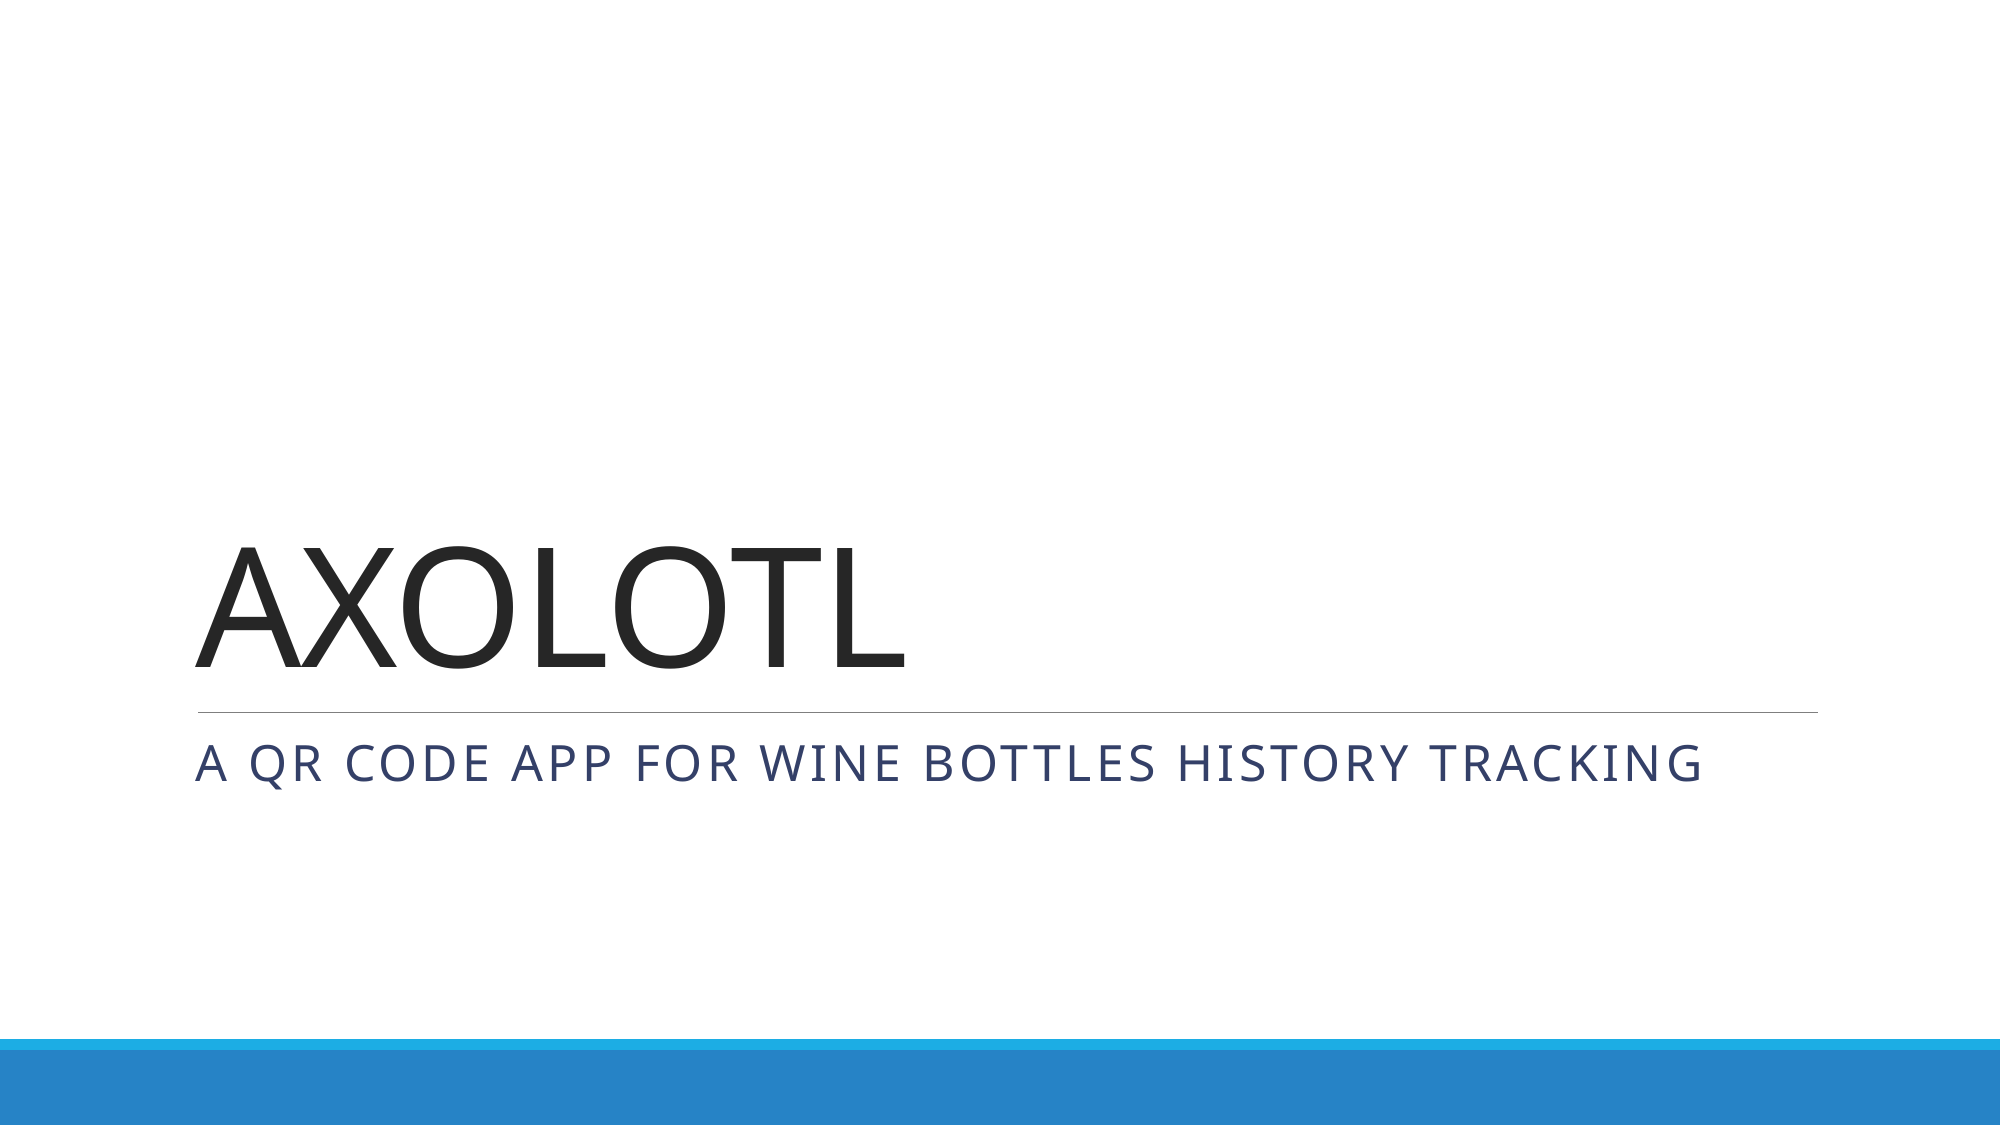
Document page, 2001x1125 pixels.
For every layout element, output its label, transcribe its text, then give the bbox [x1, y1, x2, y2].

title AXOLOTL [180, 124, 1831, 710]
subtitle A QR Code App for wine bottles history tracking [180, 730, 1831, 919]
